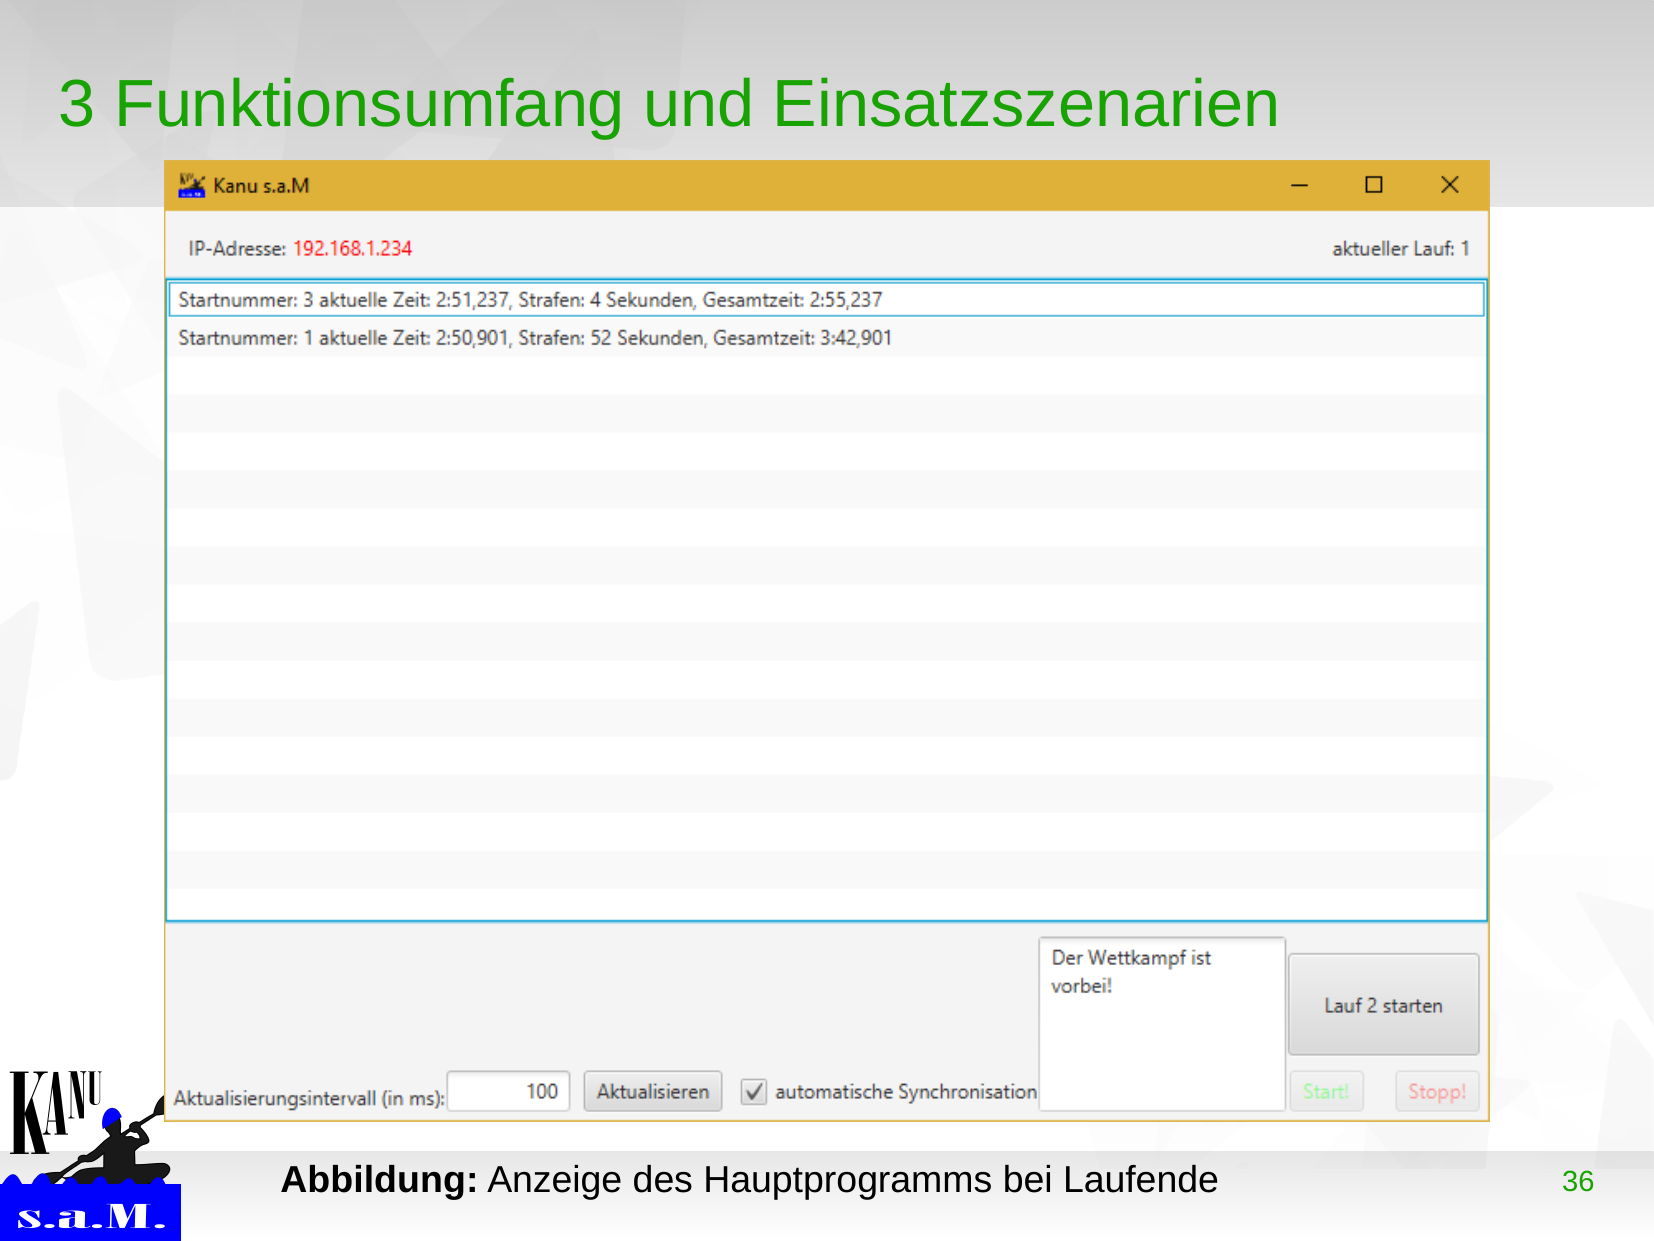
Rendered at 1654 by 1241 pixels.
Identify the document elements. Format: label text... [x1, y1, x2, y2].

text_box Abbildung: Anzeige des Hauptprogramms bei Laufende [265, 1151, 1418, 1241]
picture [0, 0, 1654, 1241]
title 3 Funktionsumfang und Einsatzszenarien [59, 29, 1595, 178]
